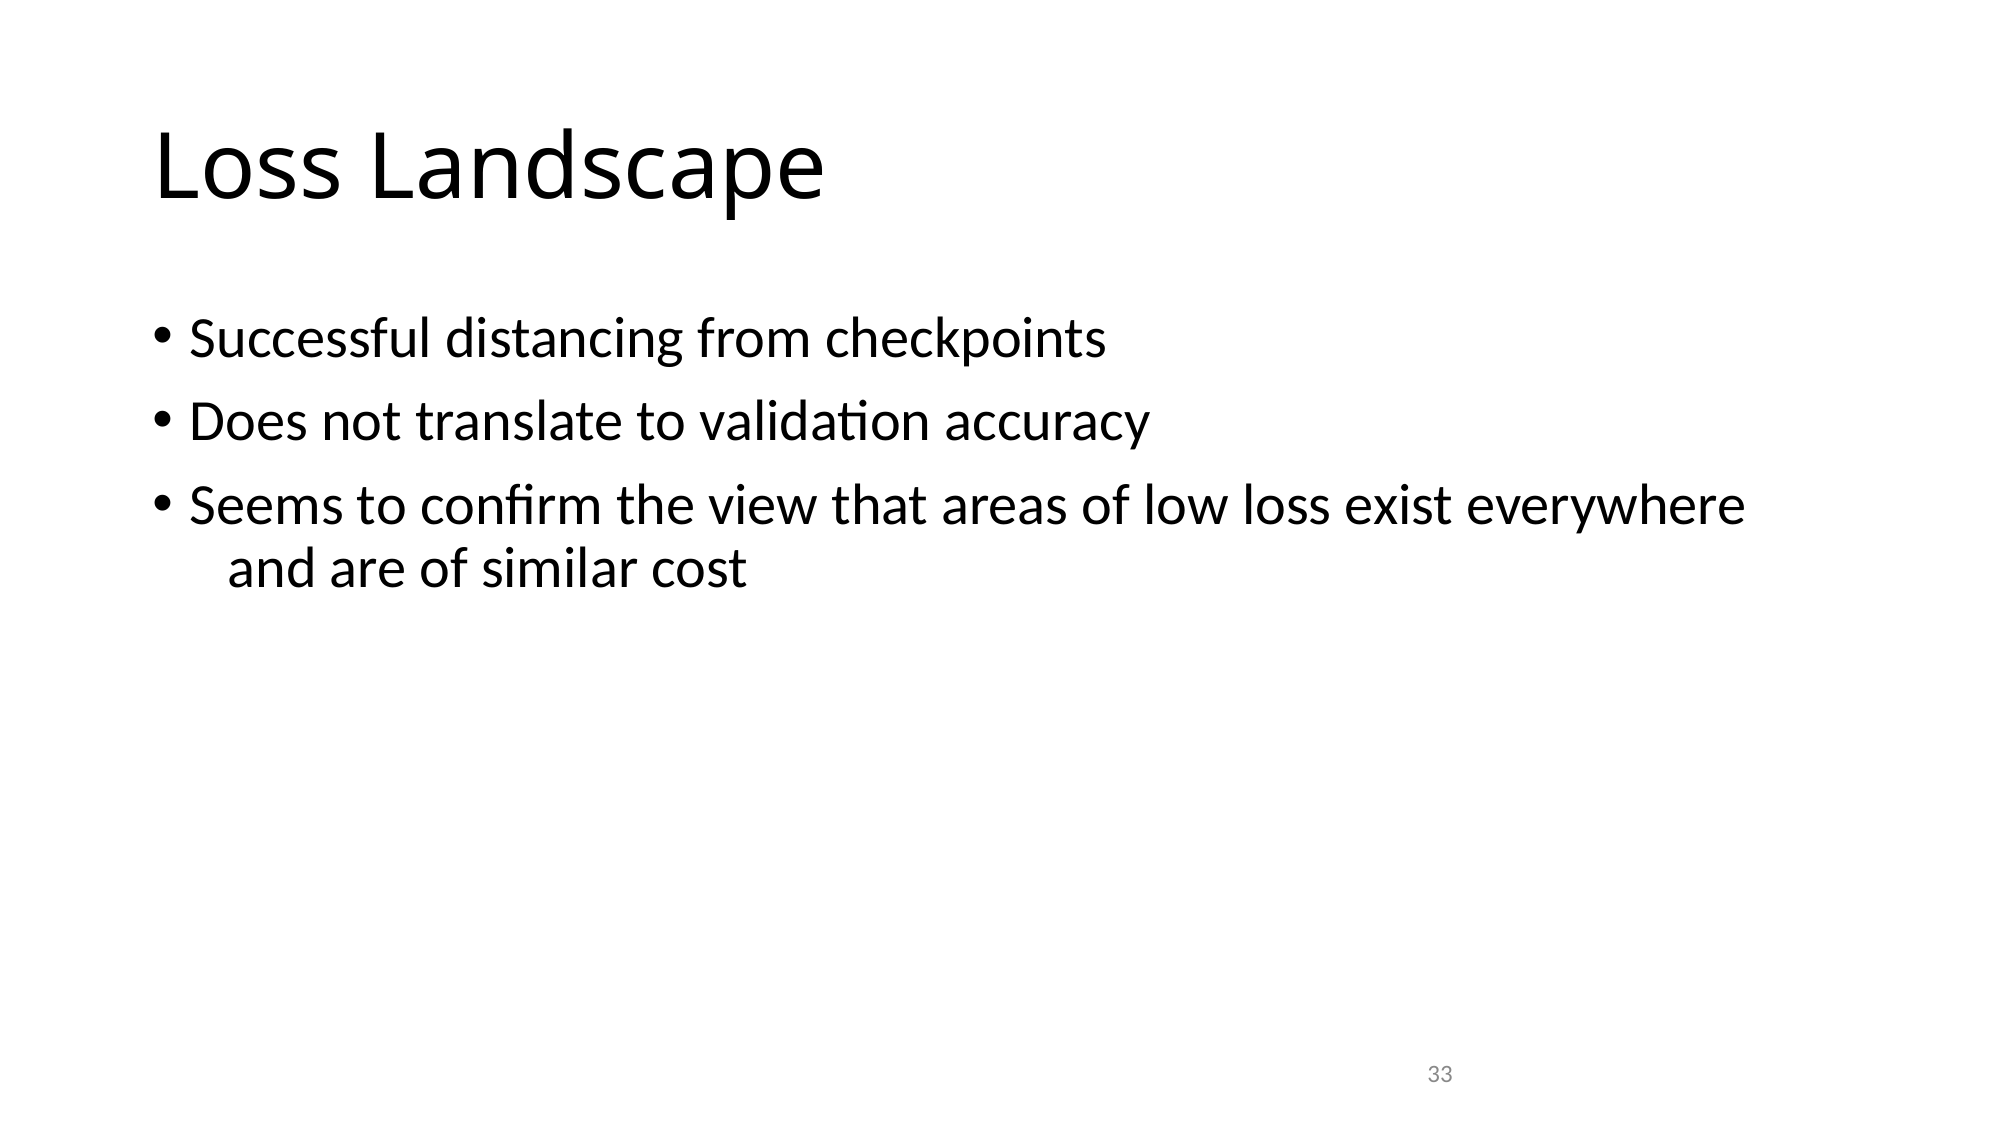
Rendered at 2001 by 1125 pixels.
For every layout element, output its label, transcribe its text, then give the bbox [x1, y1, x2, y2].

text_box [1412, 1042, 1863, 1103]
list Successful distancing from checkpoints Does not translate to validation accuracy Seems to confirm the view that areas of low loss exist everywhere and are of similar cost [137, 299, 1863, 1014]
title Loss Landscape [137, 59, 1863, 278]
